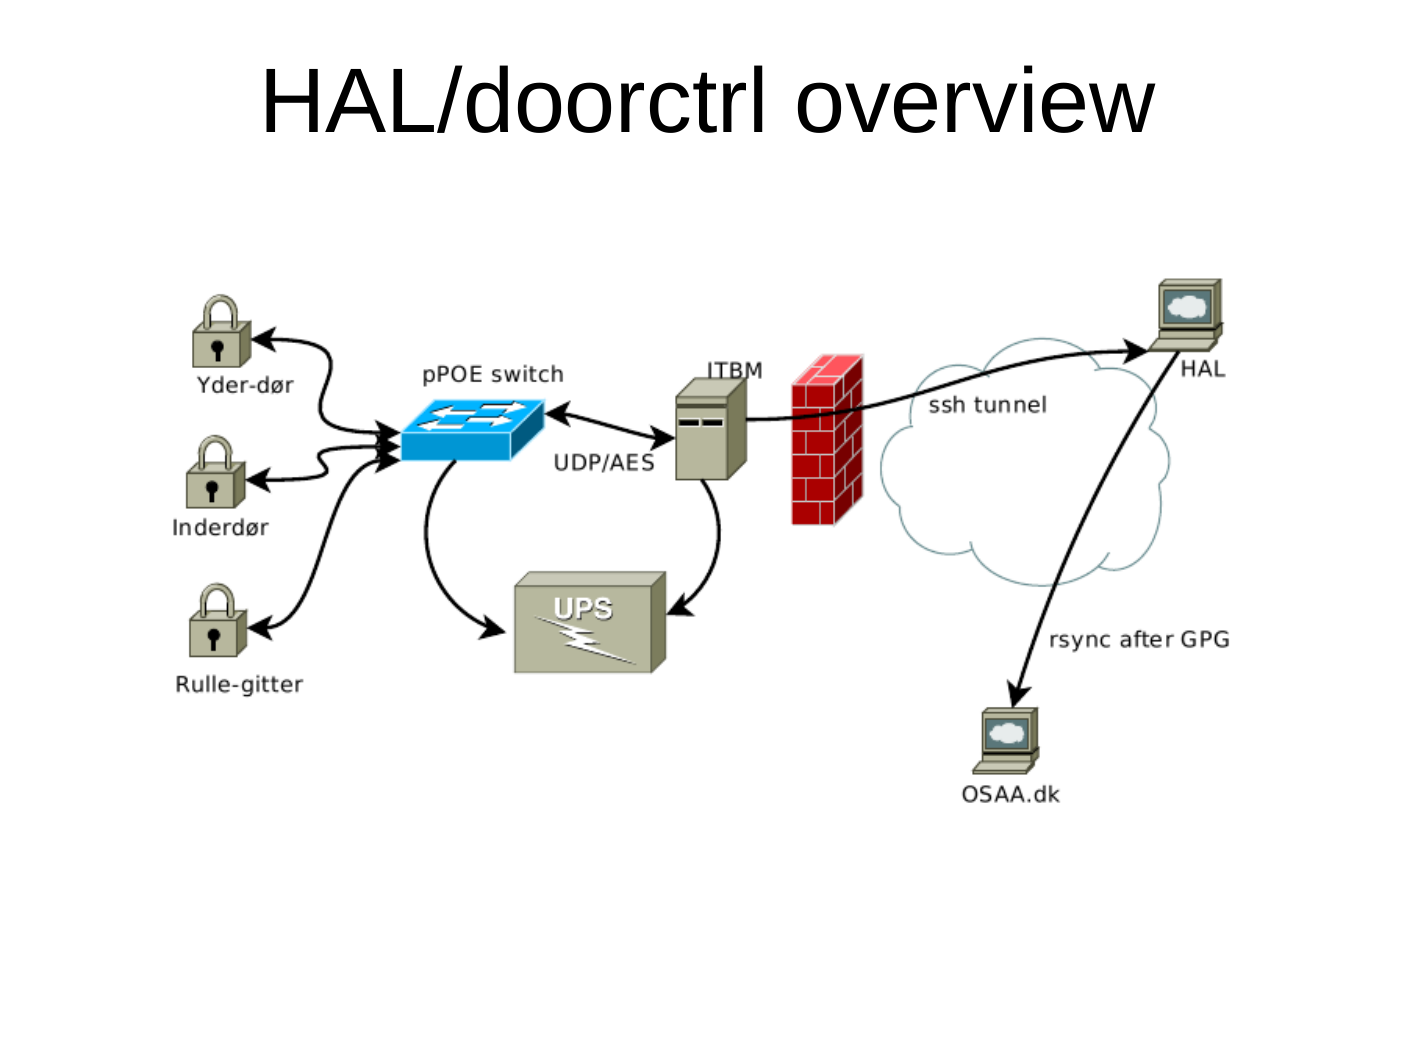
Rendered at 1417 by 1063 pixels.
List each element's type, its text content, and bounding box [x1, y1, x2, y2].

picture [141, 235, 1276, 828]
text_box HAL/doorctrl overview [70, 42, 1346, 172]
